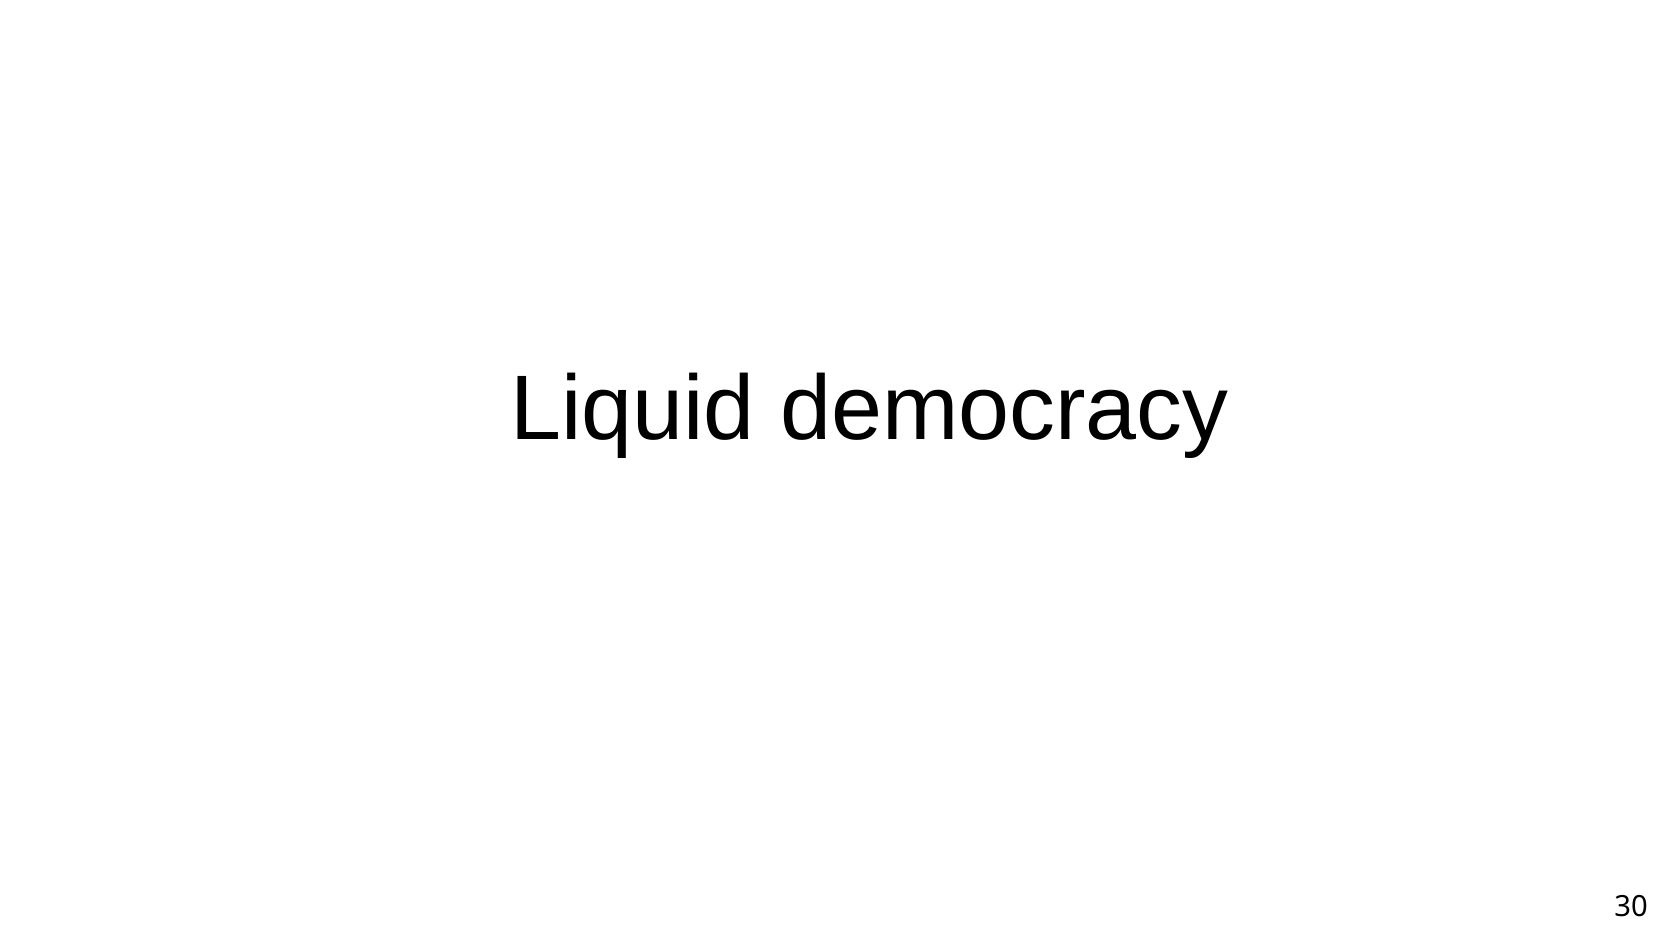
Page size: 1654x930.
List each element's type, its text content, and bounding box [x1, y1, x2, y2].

title Liquid democracy [179, 330, 1561, 486]
